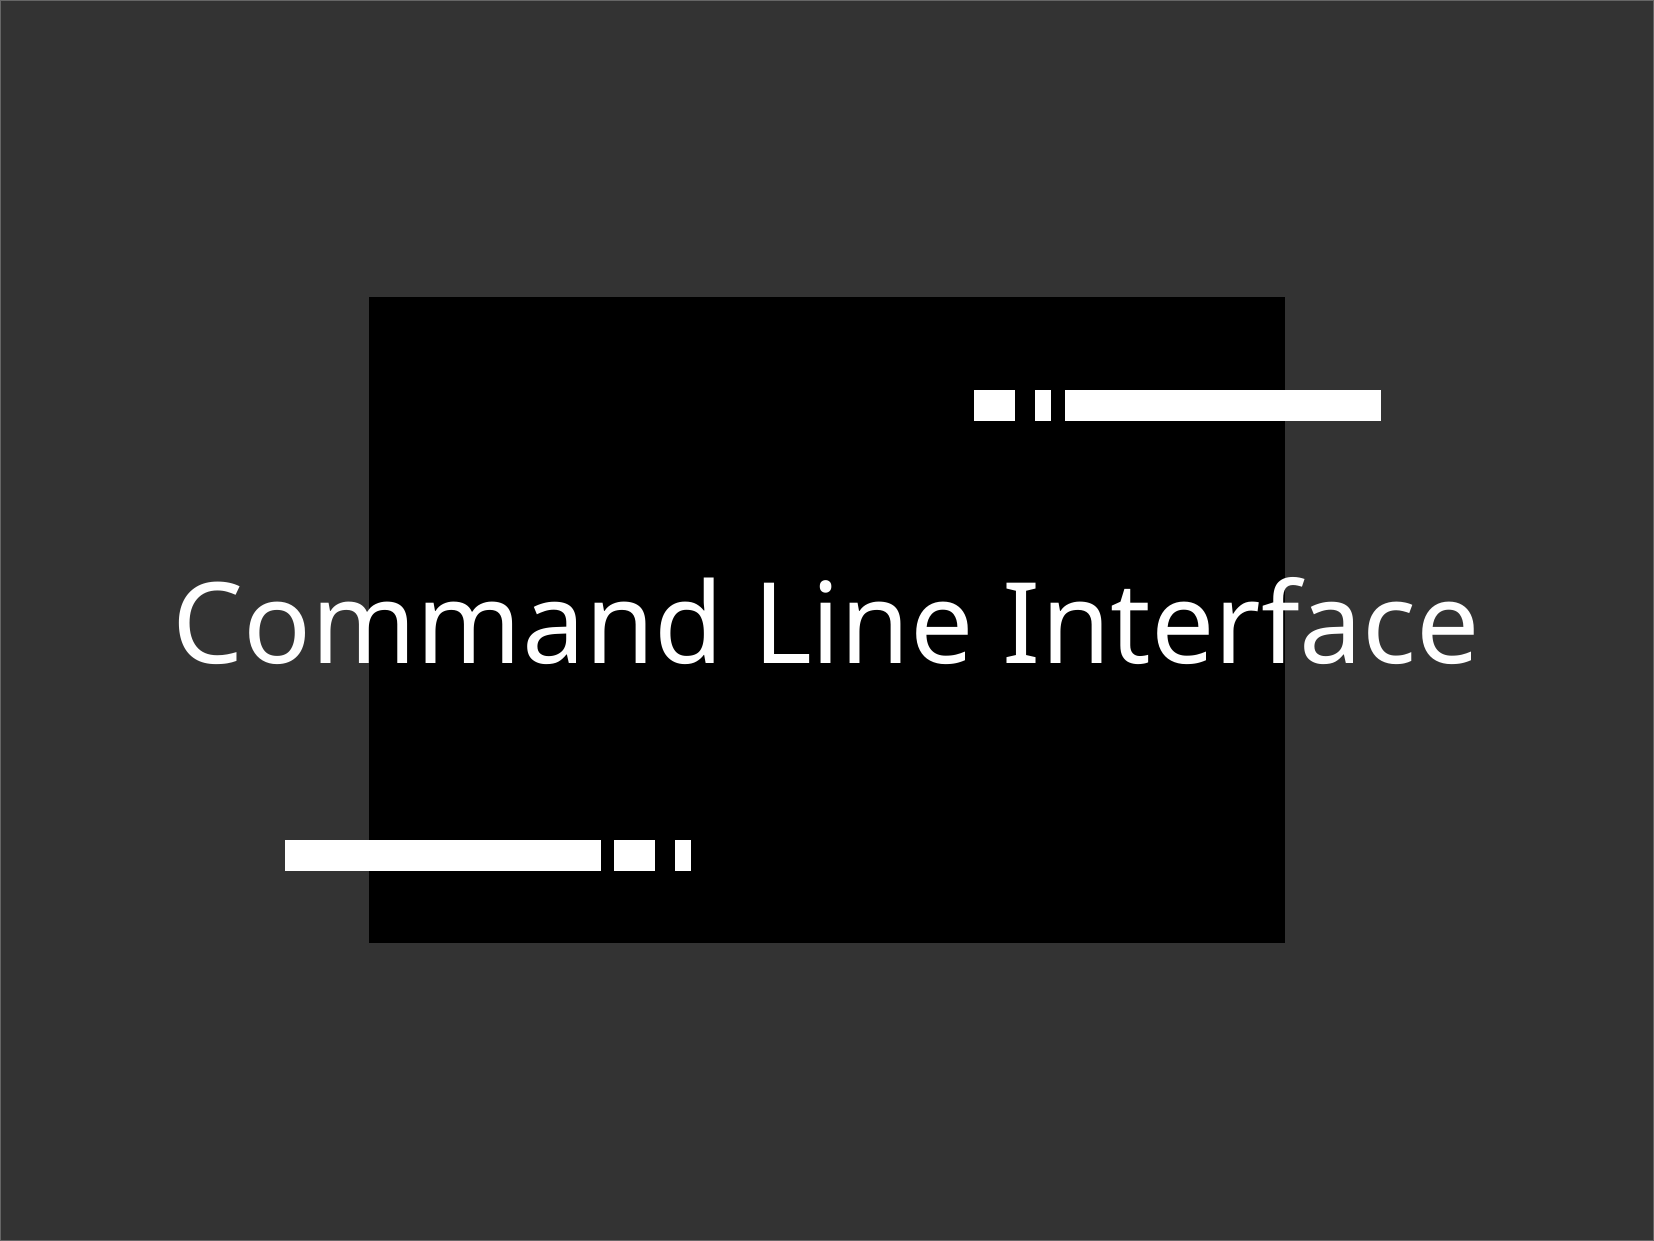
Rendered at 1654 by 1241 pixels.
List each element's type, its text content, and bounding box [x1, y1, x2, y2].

text_box [0, 0, 1654, 1241]
text_box Command Line Interface [369, 297, 1285, 943]
